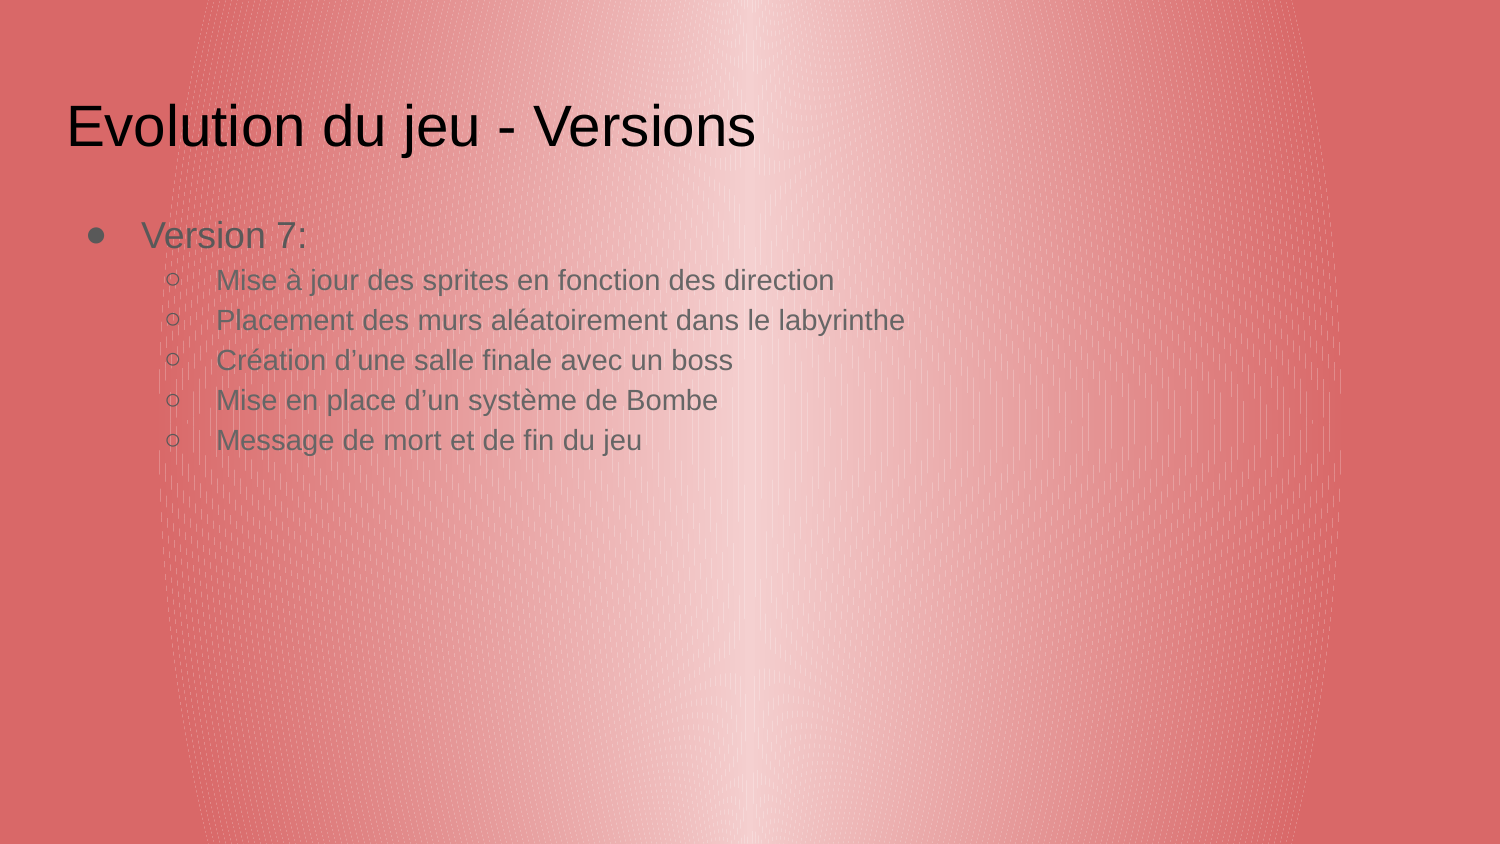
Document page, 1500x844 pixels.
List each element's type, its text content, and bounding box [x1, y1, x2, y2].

list Version 7: Mise à jour des sprites en fonction des direction Placement des murs aléatoirement dans le labyrinthe Création d’une salle finale avec un boss Mise en place d’un système de Bombe Message de mort et de fin du jeu [51, 189, 1449, 750]
title Evolution du jeu - Versions [51, 72, 1449, 167]
